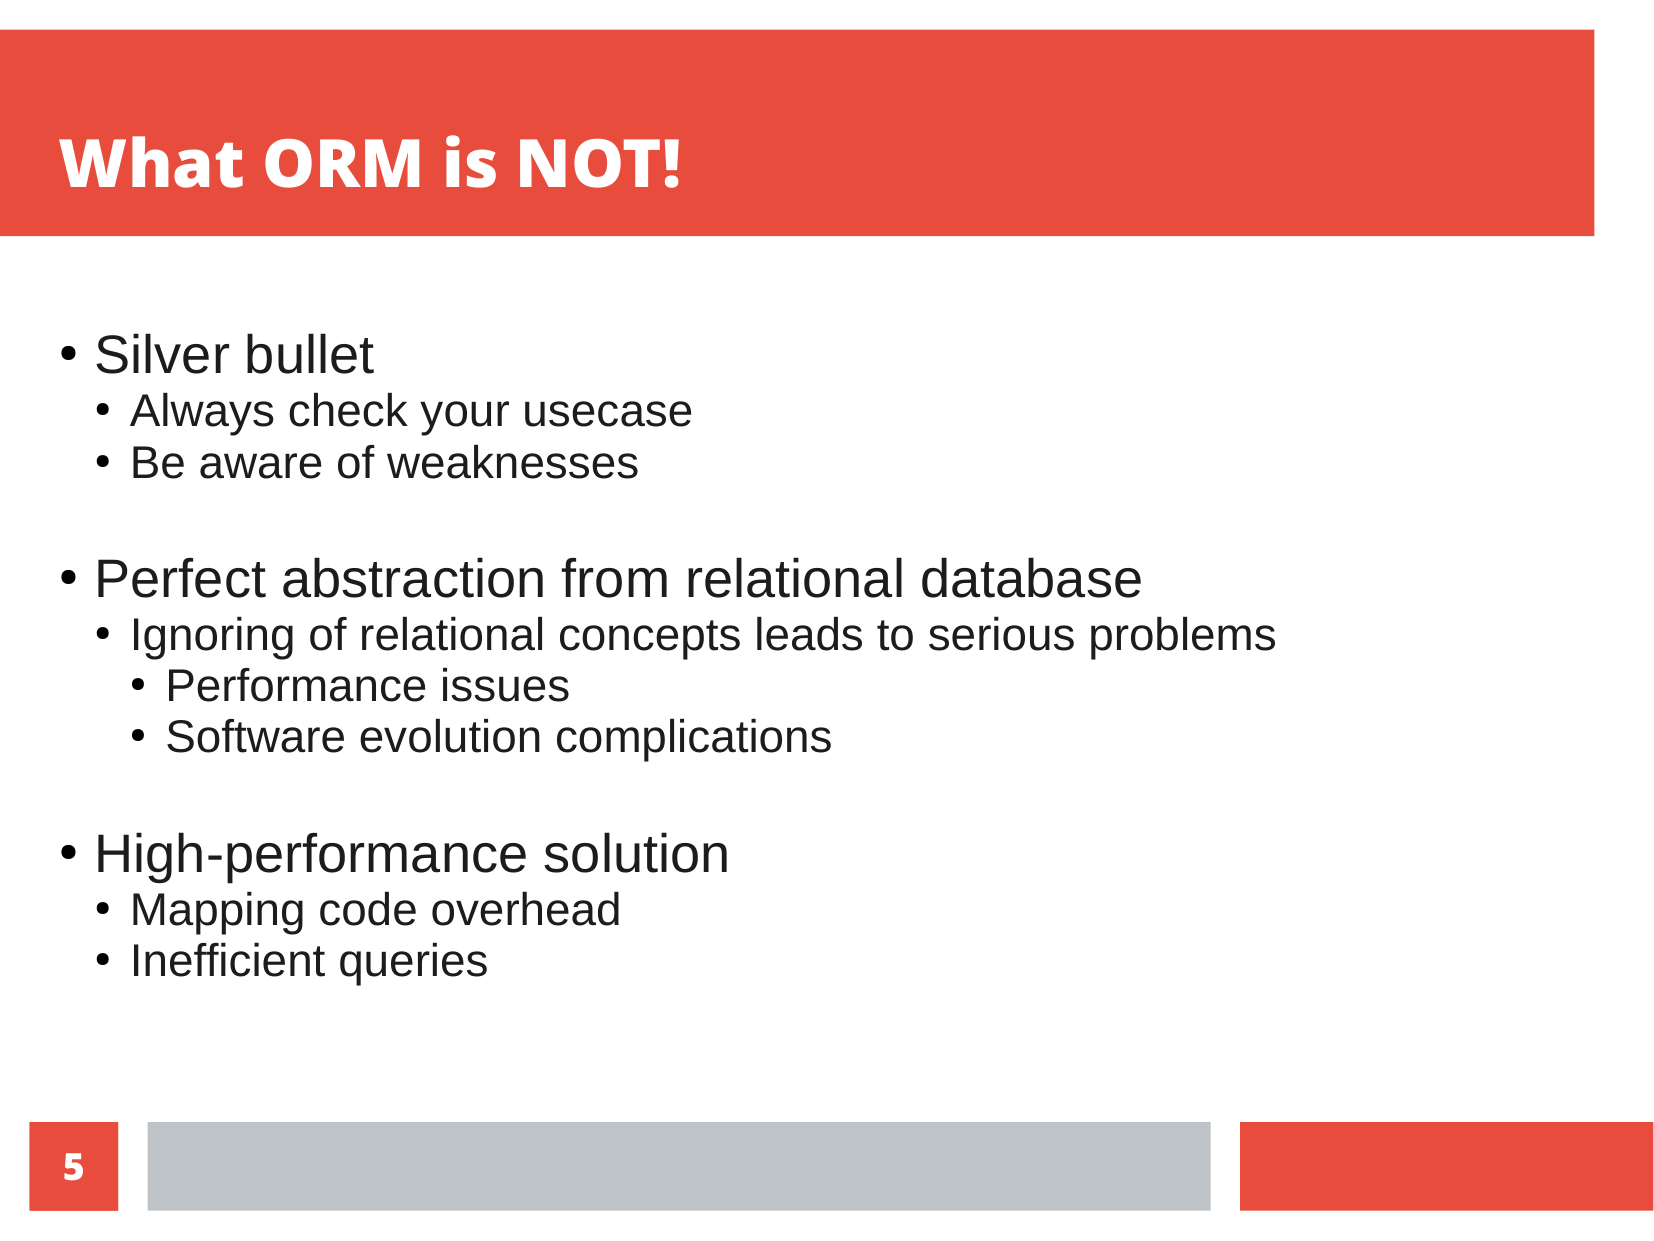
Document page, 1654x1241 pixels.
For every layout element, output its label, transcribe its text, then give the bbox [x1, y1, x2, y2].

subtitle Silver bullet Always check your usecase Be aware of weaknesses Perfect abstraction from relational database Ignoring of relational concepts leads to serious problems Performance issues Software evolution complications High-performance solution Mapping code overhead Inefficient queries [59, 324, 1565, 1093]
title What ORM is NOT! [59, 59, 1595, 207]
